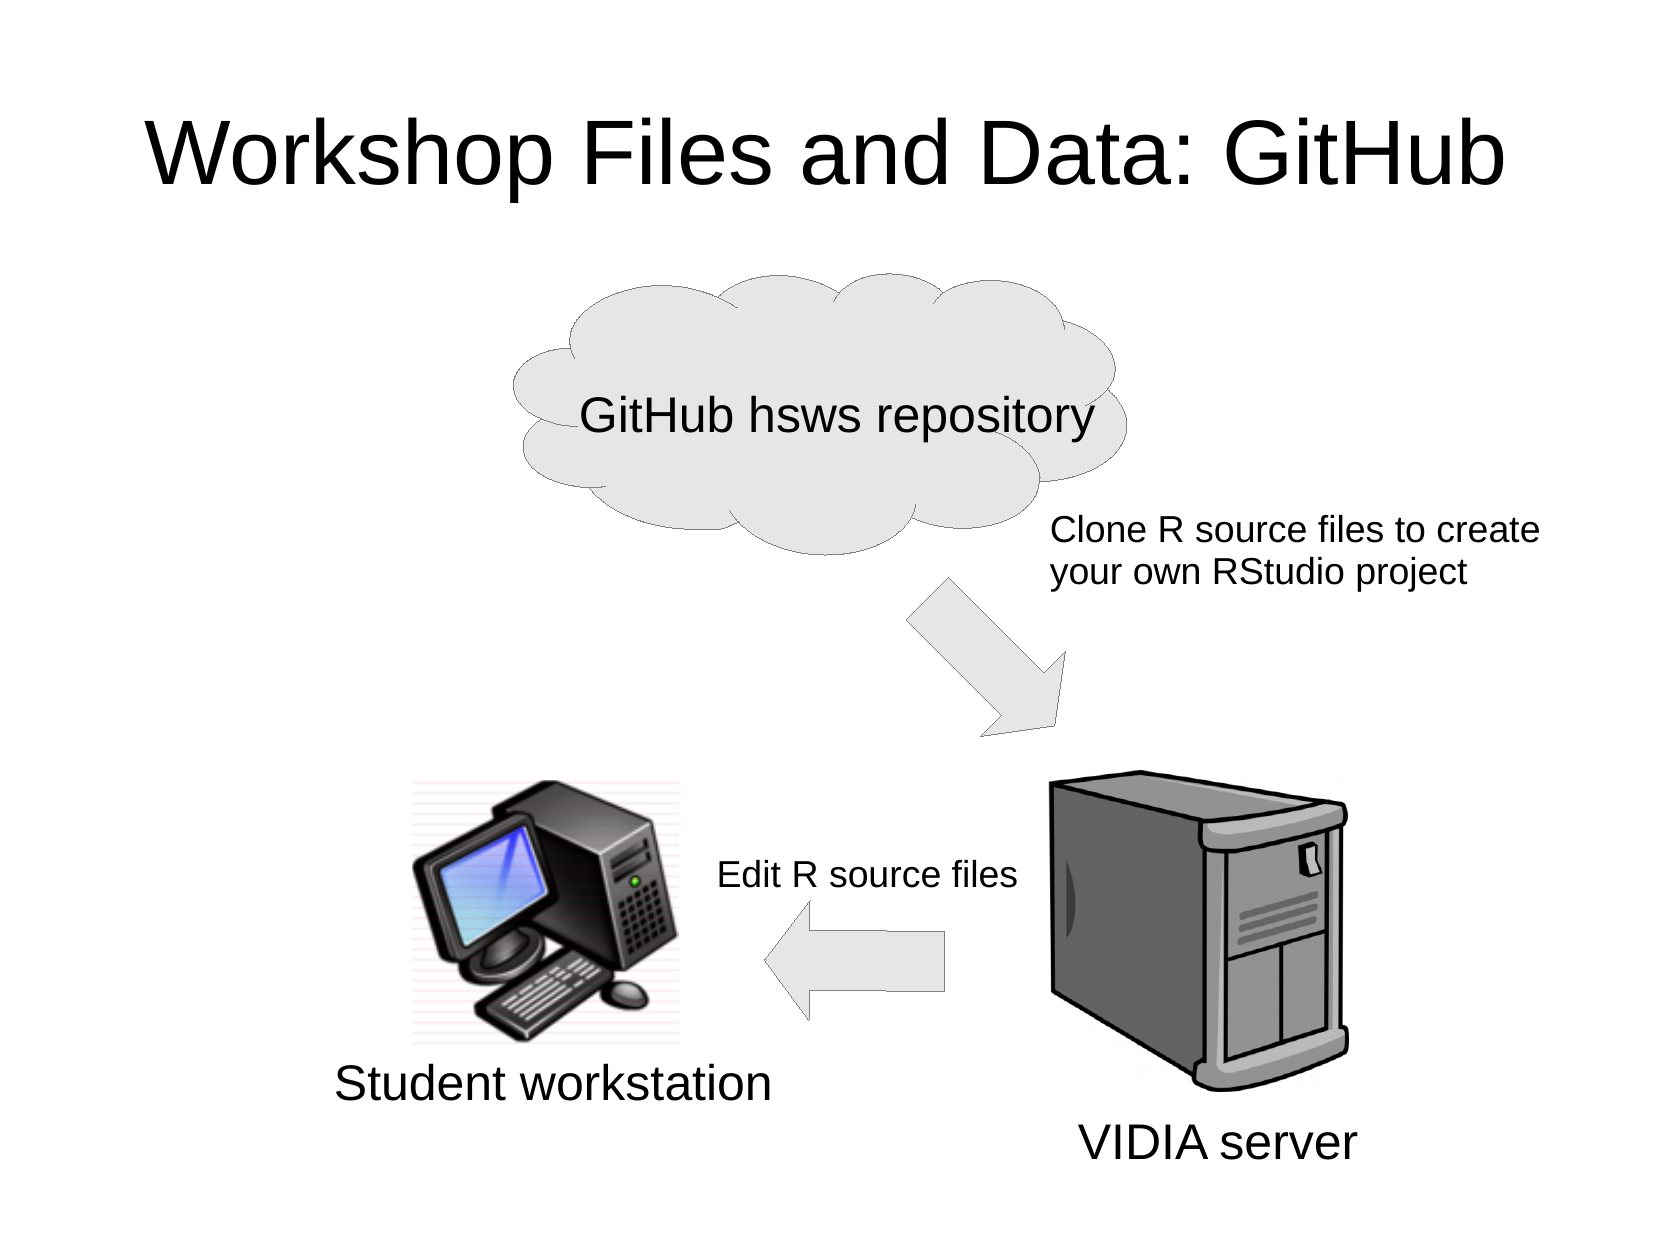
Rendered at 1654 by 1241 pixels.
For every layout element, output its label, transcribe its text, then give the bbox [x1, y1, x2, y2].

text_box Edit R source files [701, 846, 1111, 946]
text_box [906, 577, 1066, 737]
title Workshop Files and Data: GitHub [82, 49, 1571, 257]
picture [412, 780, 679, 1047]
text_box [764, 946, 945, 1021]
text_box GitHub hsws repository [564, 379, 1111, 451]
text_box VIDIA server [1063, 1107, 1374, 1178]
text_box Clone R source files to create your own RStudio project [1035, 501, 1567, 601]
text_box Student workstation [319, 1048, 788, 1119]
picture [1048, 770, 1349, 1092]
text_box [513, 273, 1127, 556]
